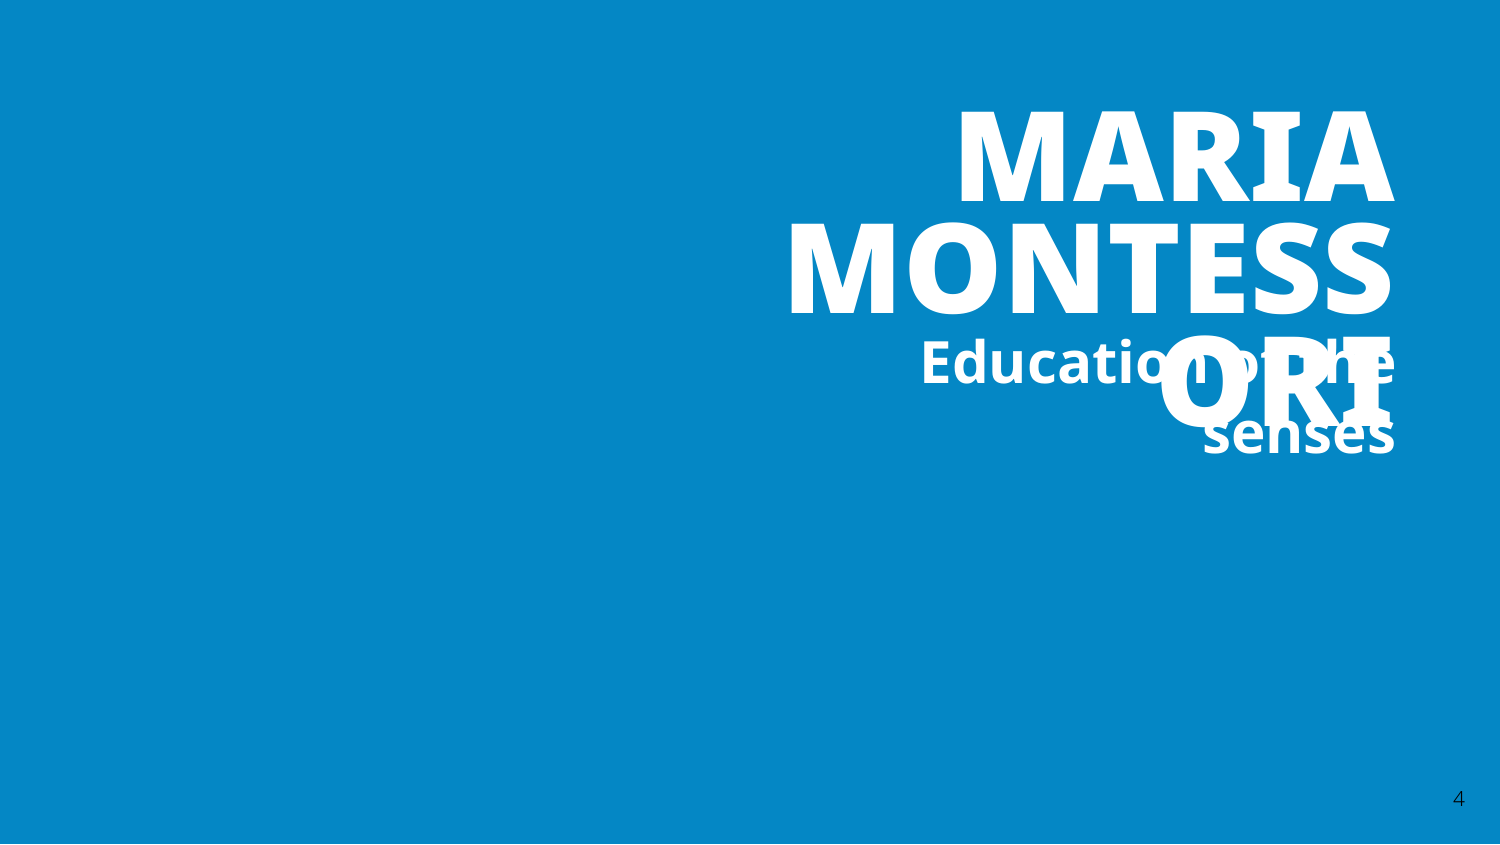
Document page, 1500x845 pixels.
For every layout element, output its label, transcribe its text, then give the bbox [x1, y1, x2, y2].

title Maria Montessori [680, 95, 1411, 352]
title Education of the senses [696, 310, 1412, 411]
